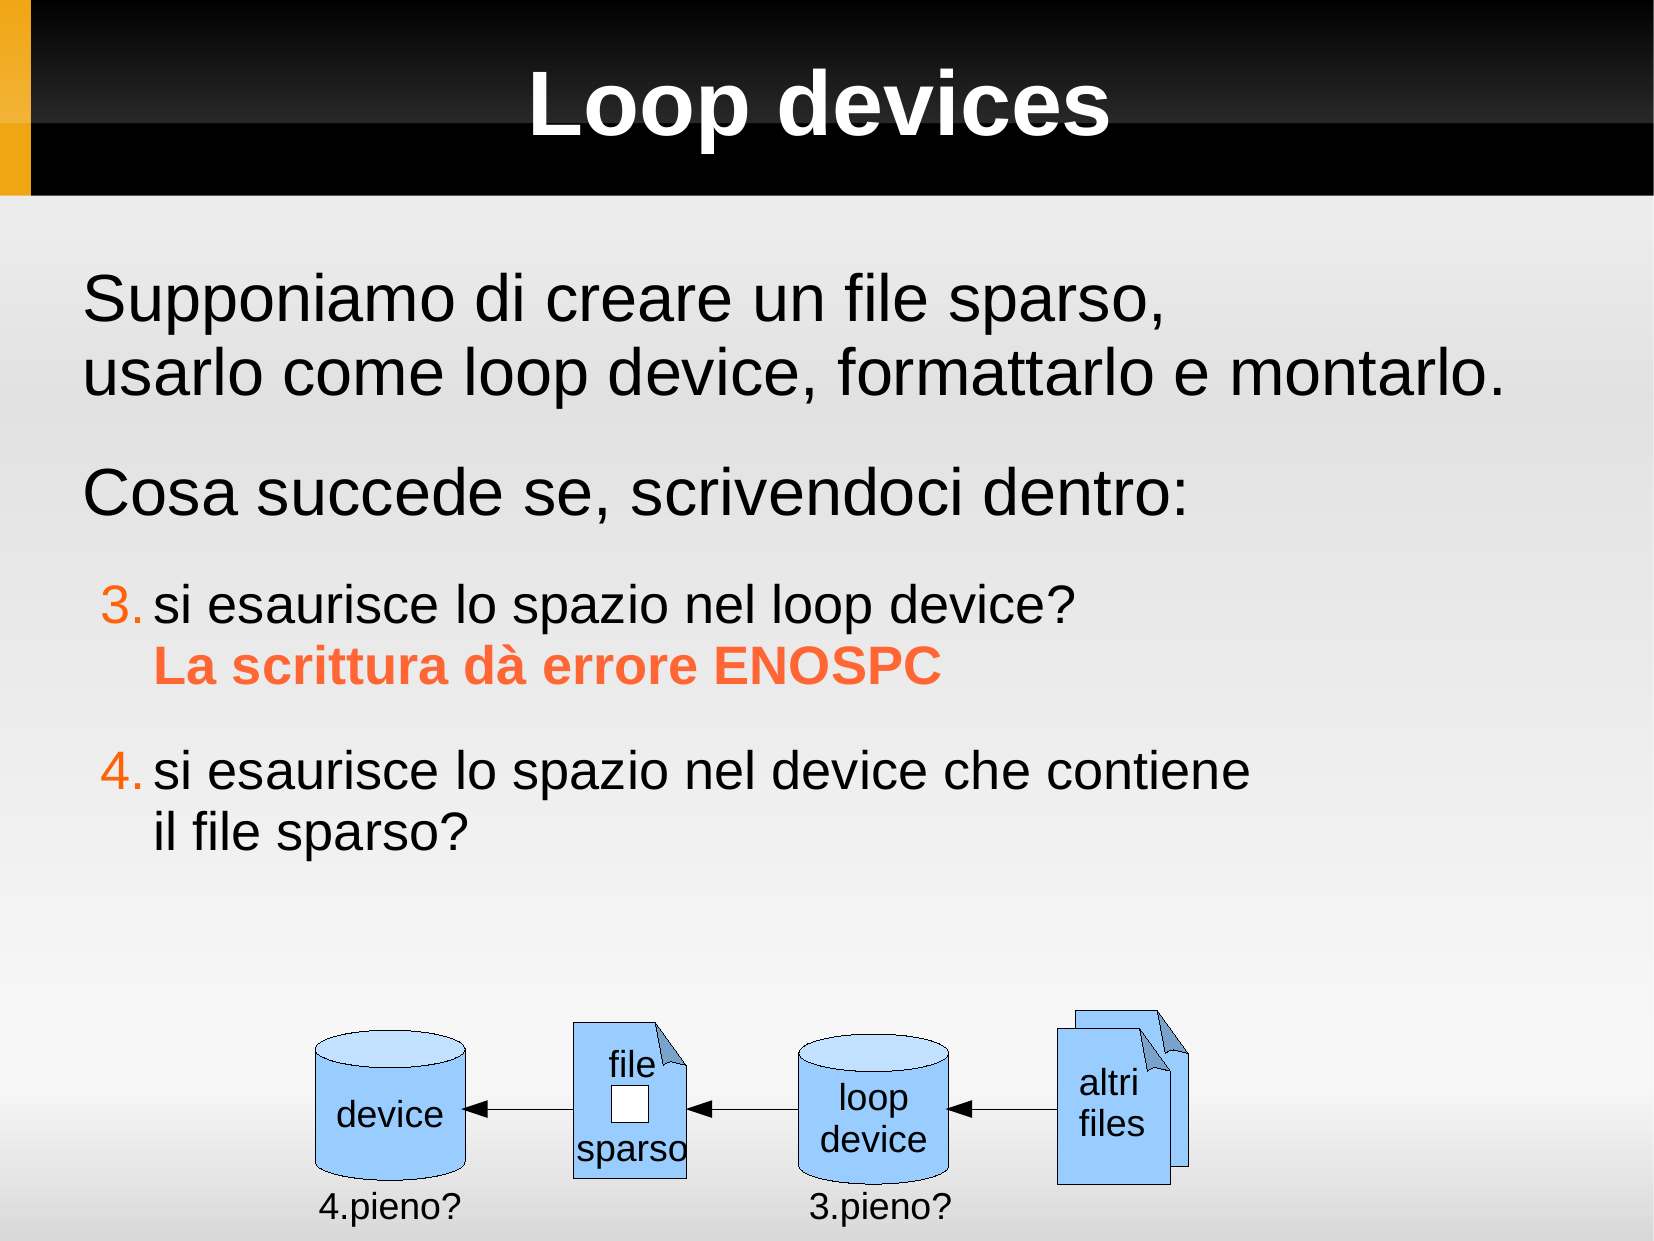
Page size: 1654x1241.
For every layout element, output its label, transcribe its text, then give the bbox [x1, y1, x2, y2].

text_box 3.pieno? [793, 1178, 967, 1235]
picture [0, 0, 1654, 1241]
text_box altri files [1064, 1053, 1161, 1153]
text_box 4.pieno? [303, 1178, 477, 1235]
text_box device [315, 1050, 466, 1178]
text_box [1057, 1010, 1189, 1185]
title Loop devices [76, 0, 1565, 208]
text_box [573, 1022, 666, 1036]
text_box loop device [798, 1054, 949, 1178]
list Supponiamo di creare un file sparso, usarlo come loop device, formattarlo e montarlo. Cosa succede se, scrivendoci dentro: si esaurisce lo spazio nel loop device? La scrittura dà errore ENOSPC si esaurisce lo spazio nel device che contiene il file sparso? [82, 260, 1571, 923]
text_box file sparso [561, 1036, 704, 1178]
